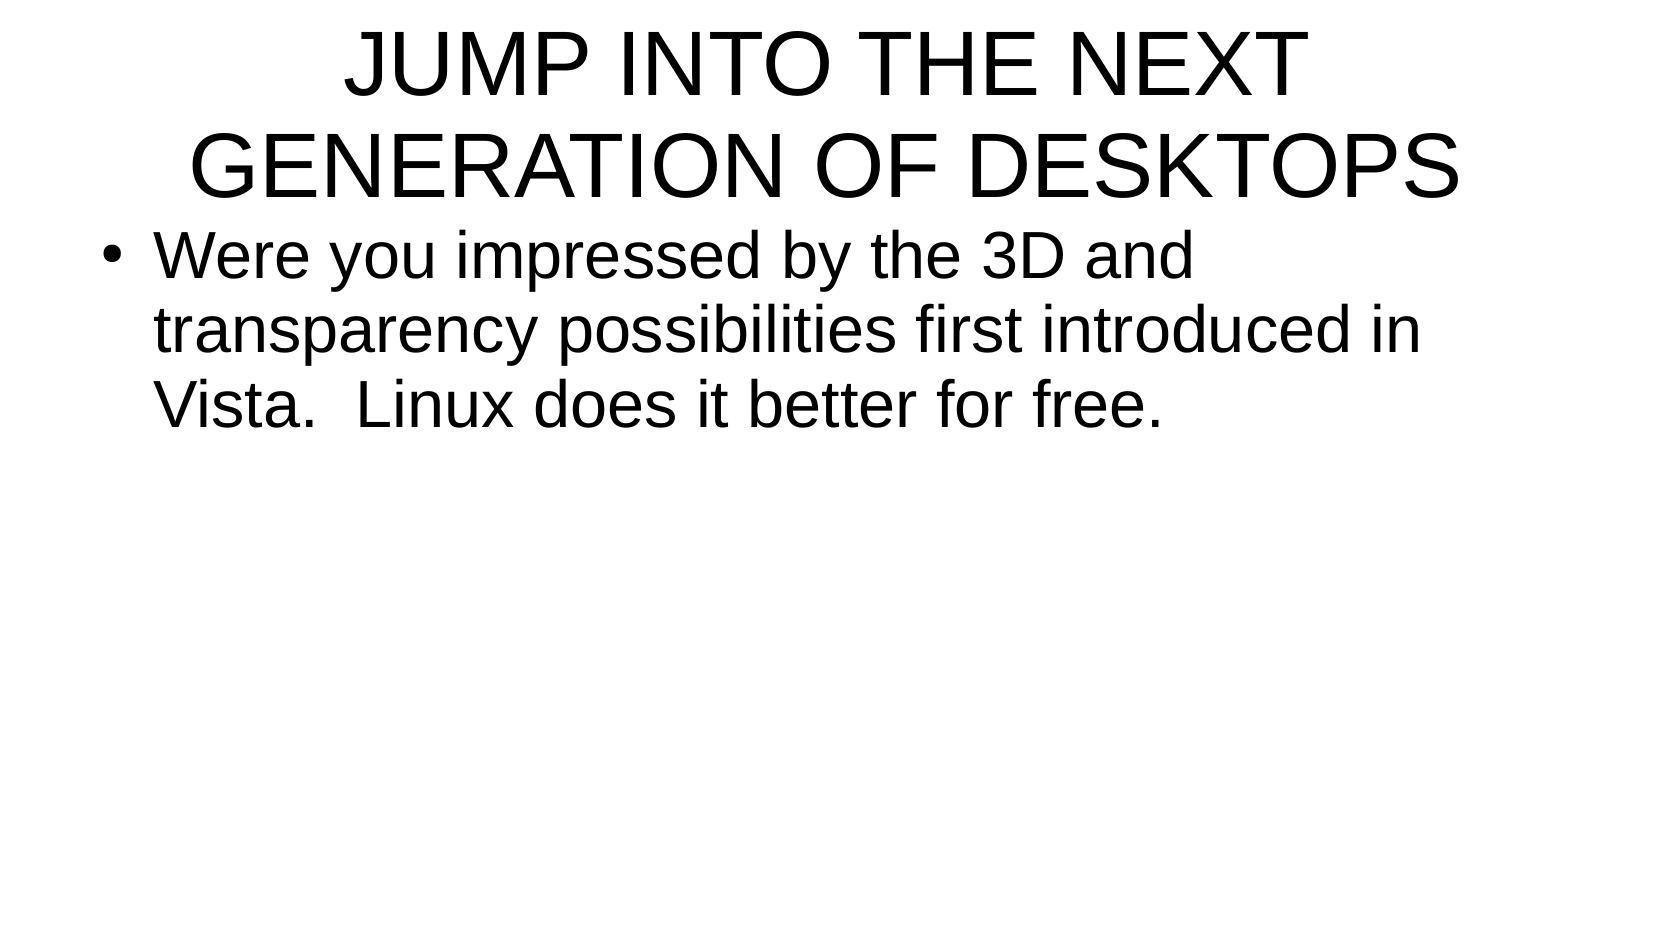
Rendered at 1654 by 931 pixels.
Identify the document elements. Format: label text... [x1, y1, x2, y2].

list Were you impressed by the 3D and transparency possibilities first introduced in Vista. Linux does it better for free. [82, 217, 1571, 758]
title JUMP INTO THE NEXT GENERATION OF DESKTOPS [82, 12, 1571, 217]
